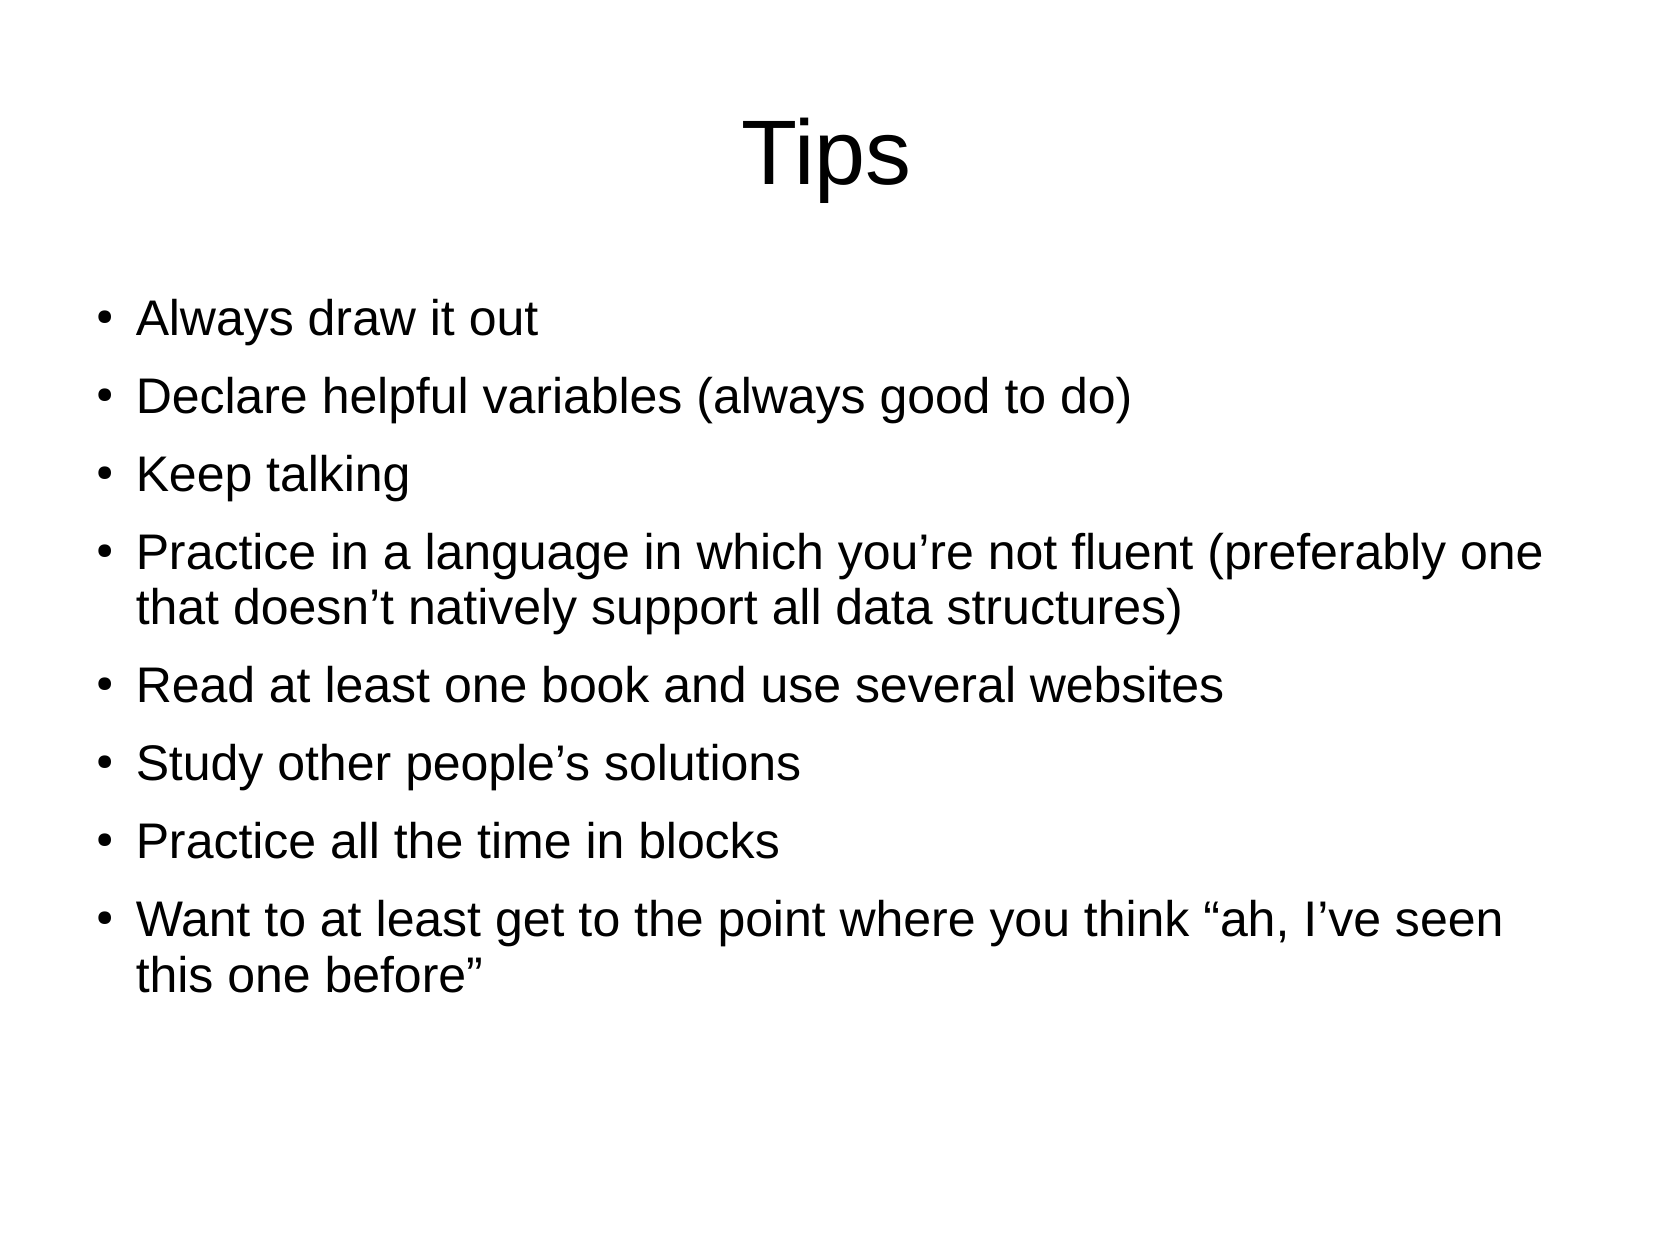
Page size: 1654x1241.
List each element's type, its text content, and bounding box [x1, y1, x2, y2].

list Always draw it out Declare helpful variables (always good to do) Keep talking Practice in a language in which you’re not fluent (preferably one that doesn’t natively support all data structures) Read at least one book and use several websites Study other people’s solutions Practice all the time in blocks Want to at least get to the point where you think “ah, I’ve seen this one before” [82, 290, 1571, 1010]
title Tips [82, 49, 1571, 257]
